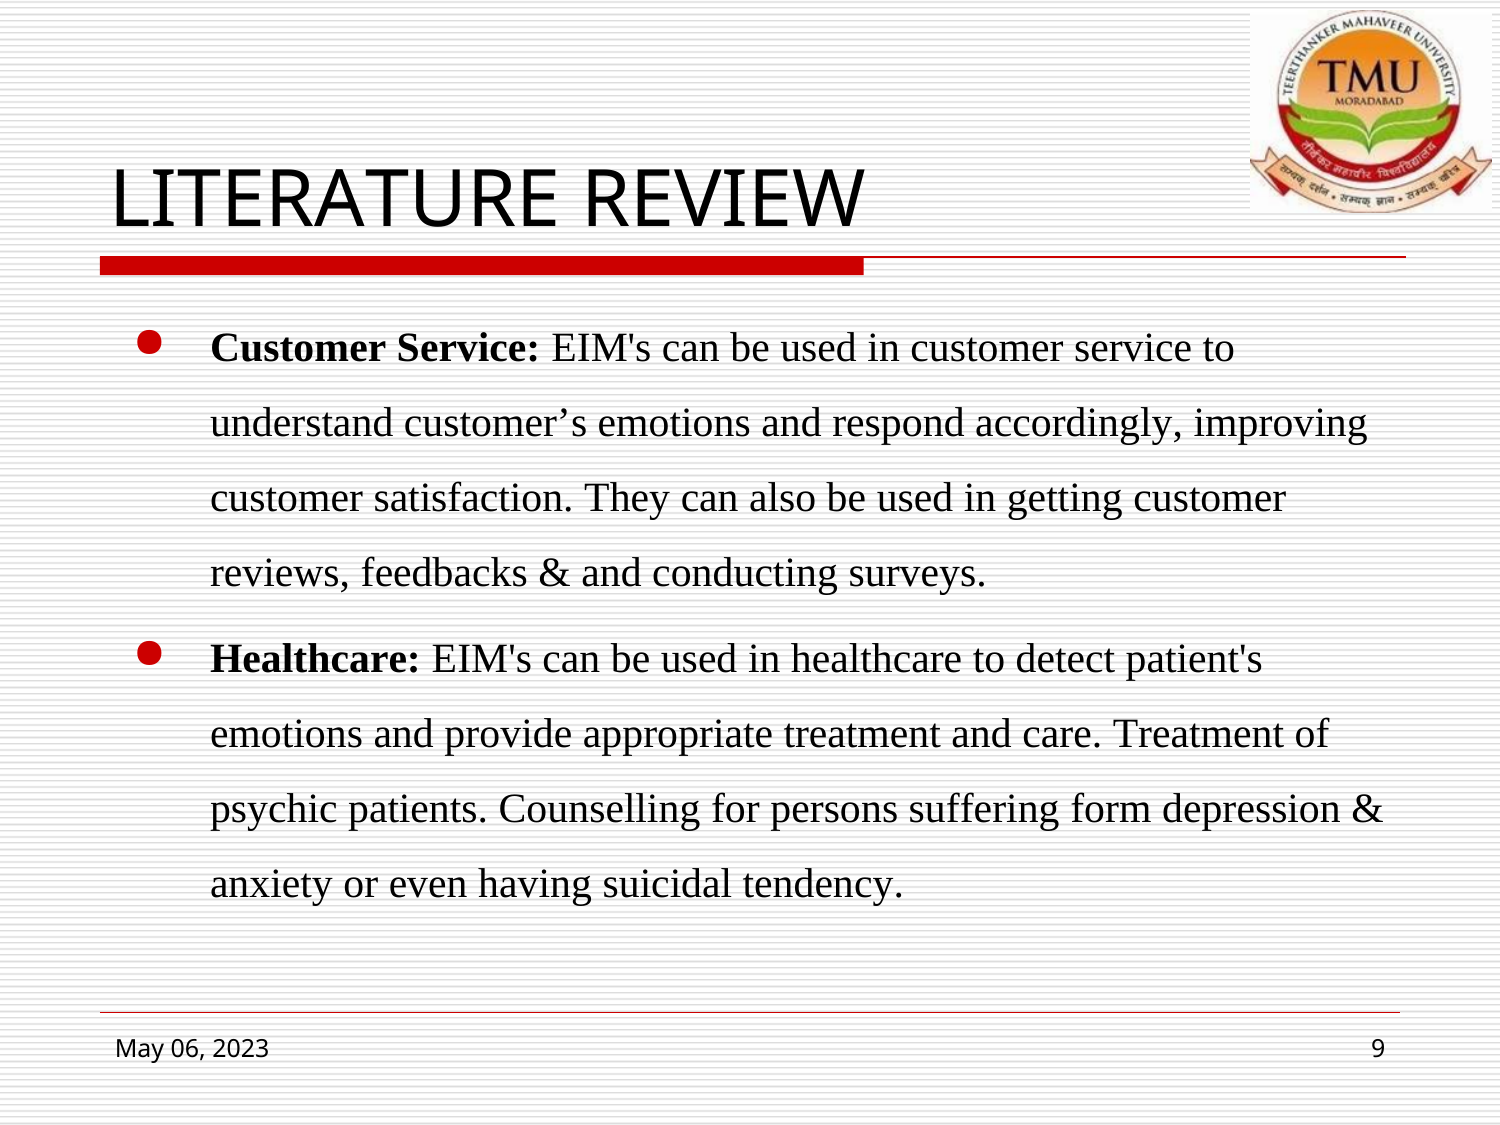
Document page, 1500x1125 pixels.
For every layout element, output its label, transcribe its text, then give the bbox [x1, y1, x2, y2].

text_box <number> [1074, 1024, 1401, 1103]
list Customer Service: EIM's can be used in customer service to understand customer’s emotions and respond accordingly, improving customer satisfaction. They can also be used in getting customer reviews, feedbacks & and conducting surveys. Healthcare: EIM's can be used in healthcare to detect patient's emotions and provide appropriate treatment and care. Treatment of psychic patients. Counselling for persons suffering form depression & anxiety or even having suicidal tendency. [117, 287, 1426, 1038]
text_box May 06, 2023 [99, 1024, 426, 1103]
picture [0, 0, 1500, 1125]
title LITERATURE REVIEW [94, 50, 1407, 250]
